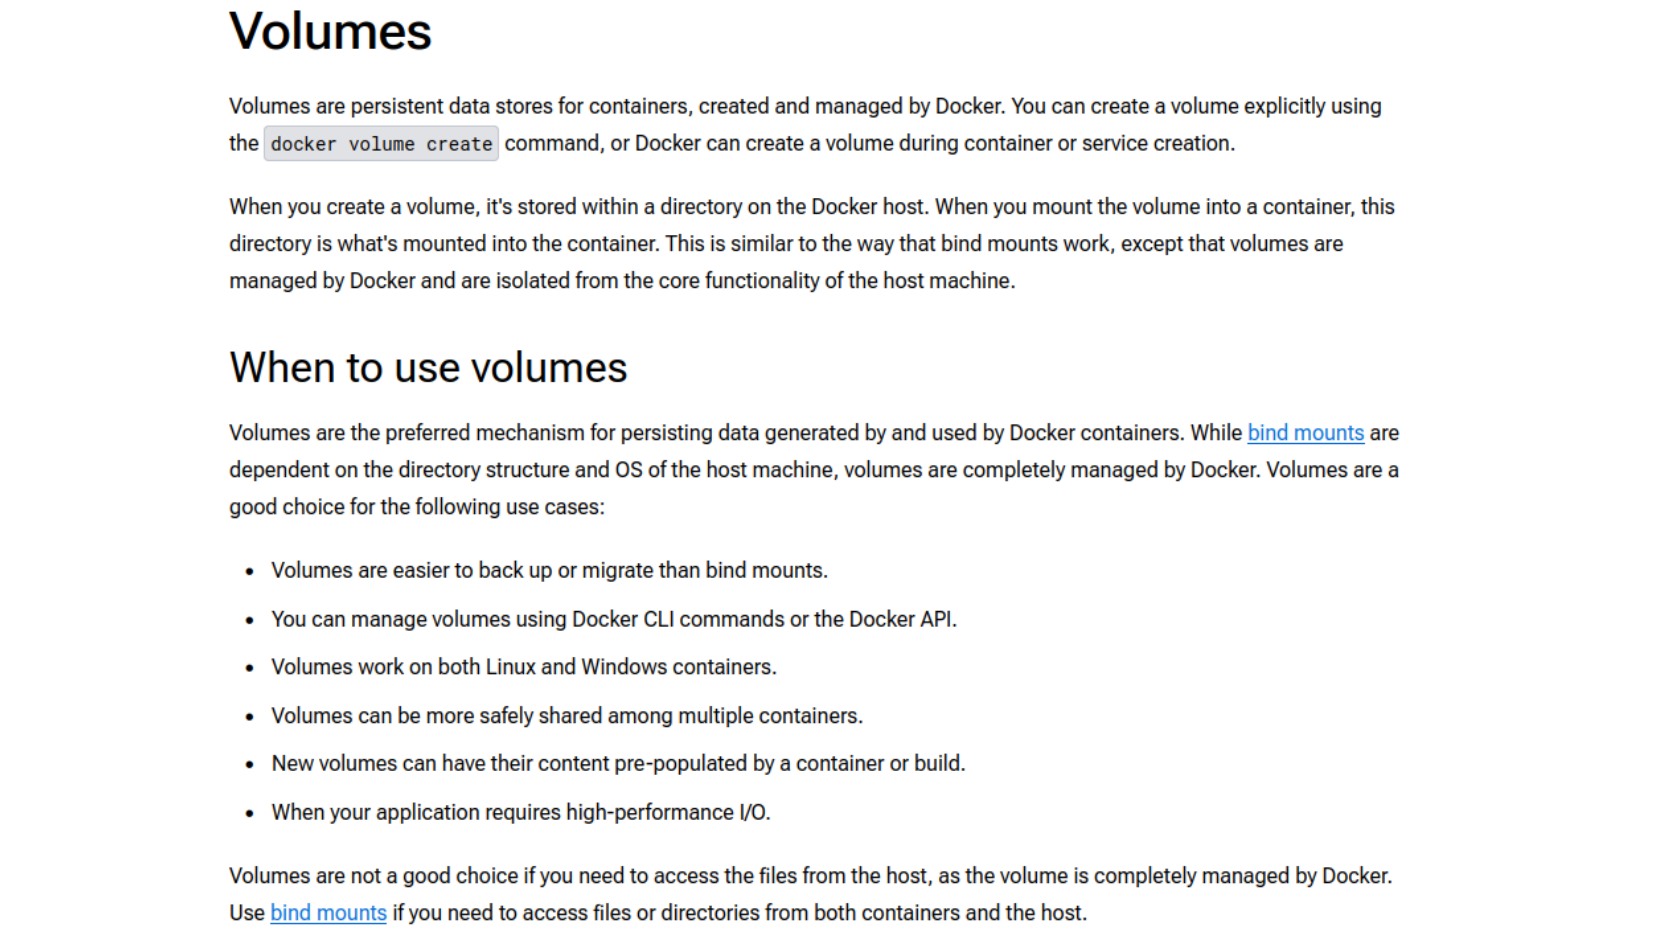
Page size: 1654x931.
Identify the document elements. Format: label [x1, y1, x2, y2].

picture [203, 0, 1426, 931]
